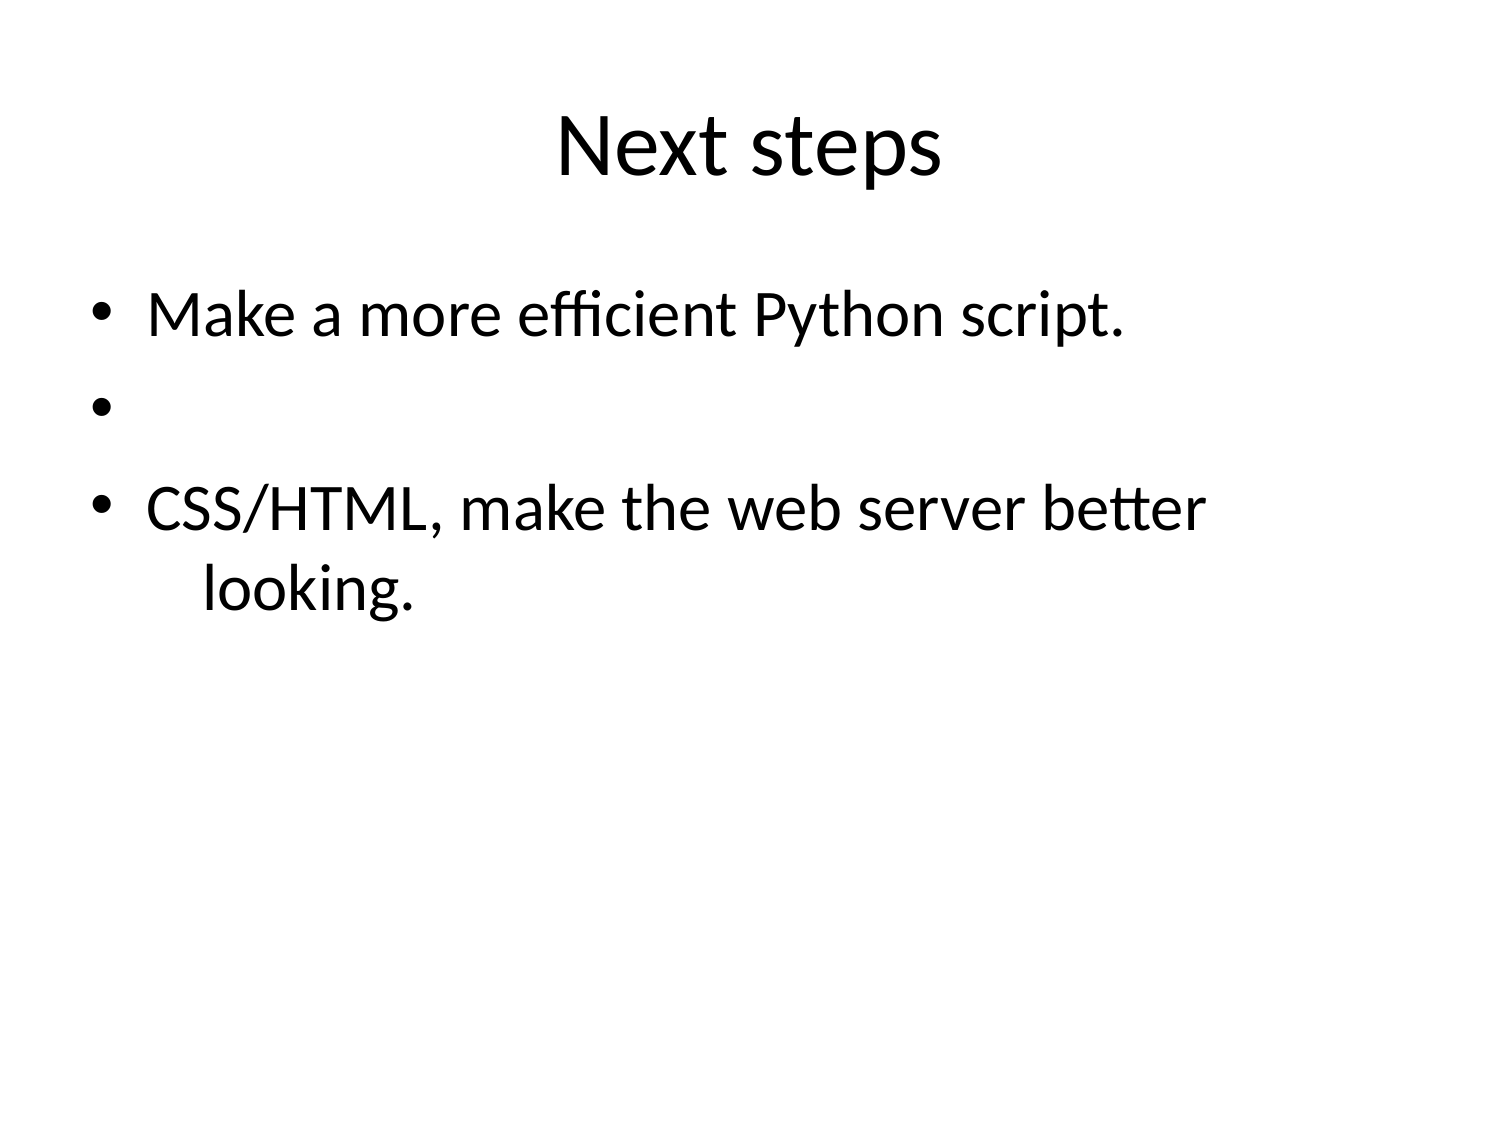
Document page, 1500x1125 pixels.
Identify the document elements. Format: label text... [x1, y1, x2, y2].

title Next steps [75, 45, 1426, 233]
list Make a more efficient Python script. CSS/HTML, make the web server better looking. [75, 262, 1426, 1005]
